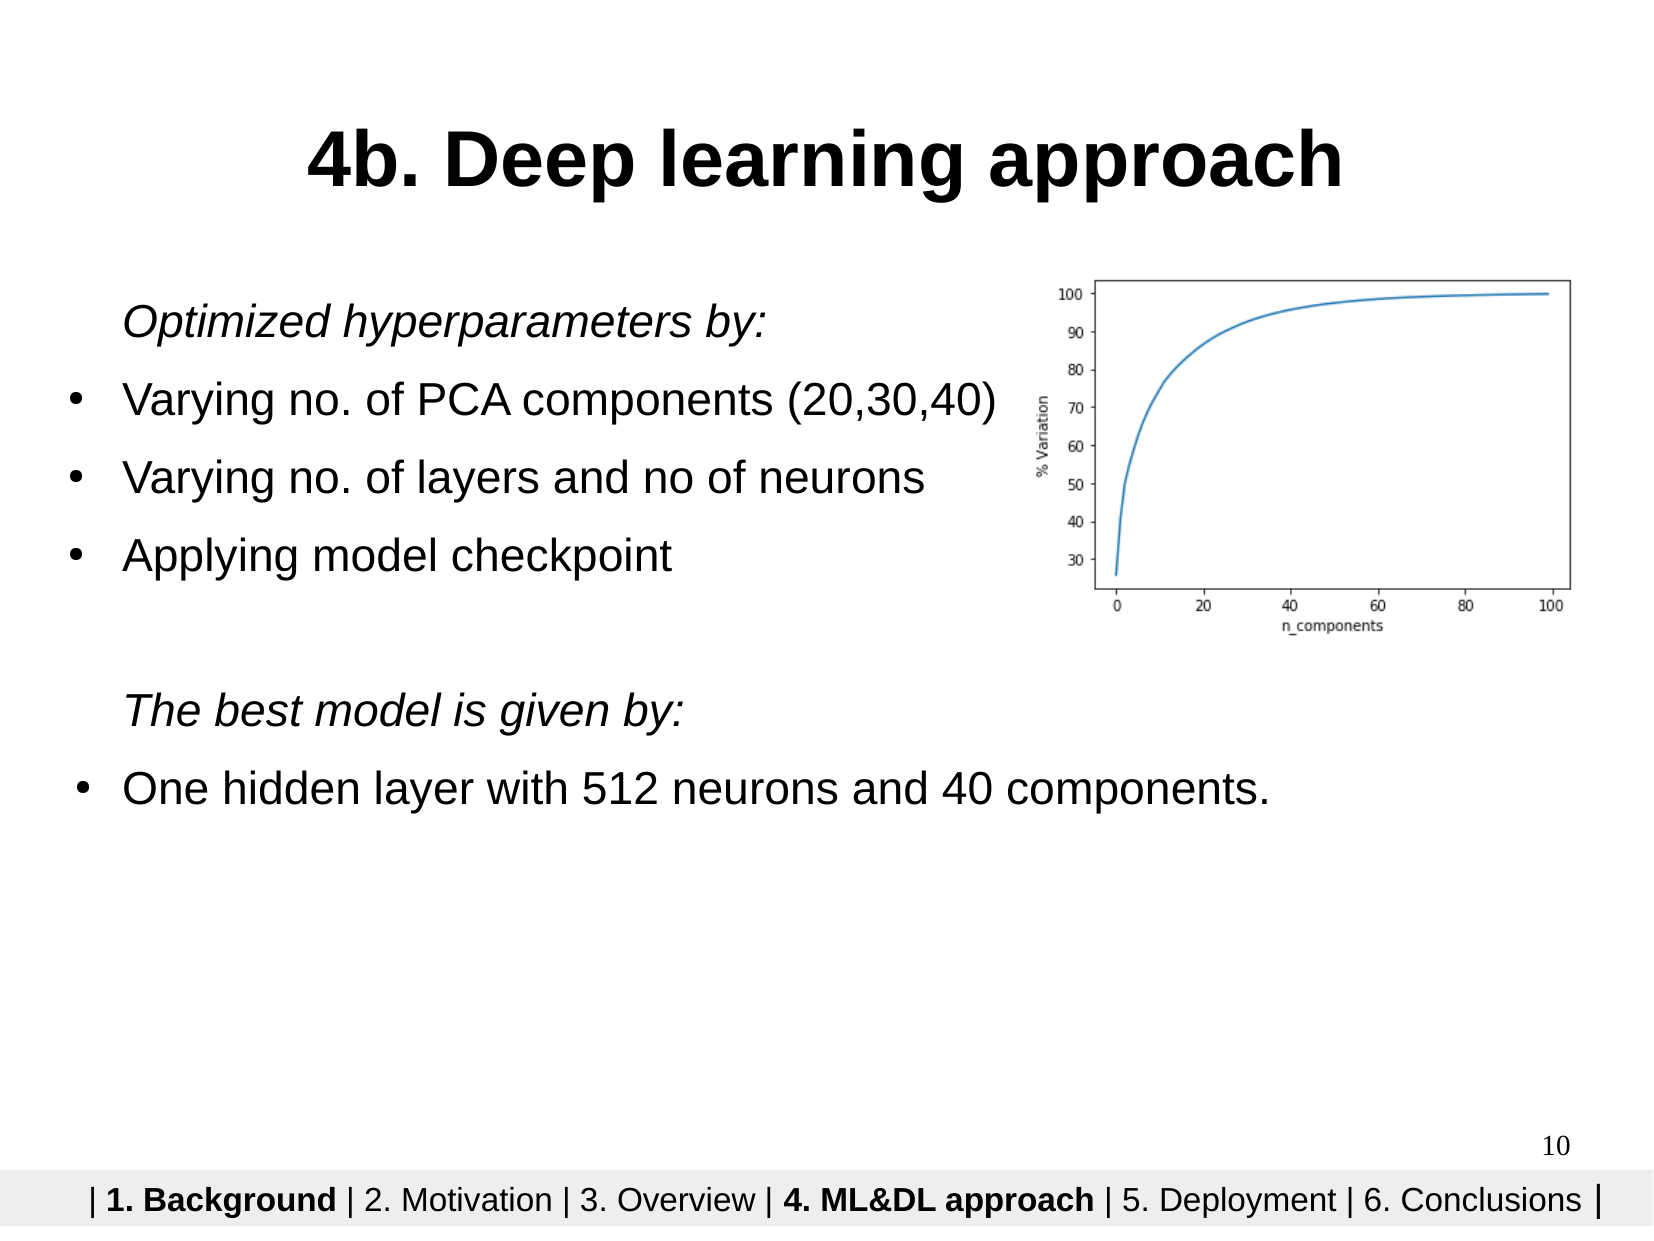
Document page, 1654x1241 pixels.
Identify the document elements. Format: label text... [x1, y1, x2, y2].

list Optimized hyperparameters by: Varying no. of PCA components (20,30,40) Varying no. of layers and no of neurons Applying model checkpoint The best model is given by: One hidden layer with 512 neurons and 40 components. [59, 296, 1606, 816]
picture [1028, 266, 1584, 644]
title 4b. Deep learning approach [82, 55, 1571, 263]
text_box | 1. Background | 2. Motivation | 3. Overview | 4. ML&DL approach | 5. Deployment | 6. Conclusions | [0, 1169, 1654, 1227]
